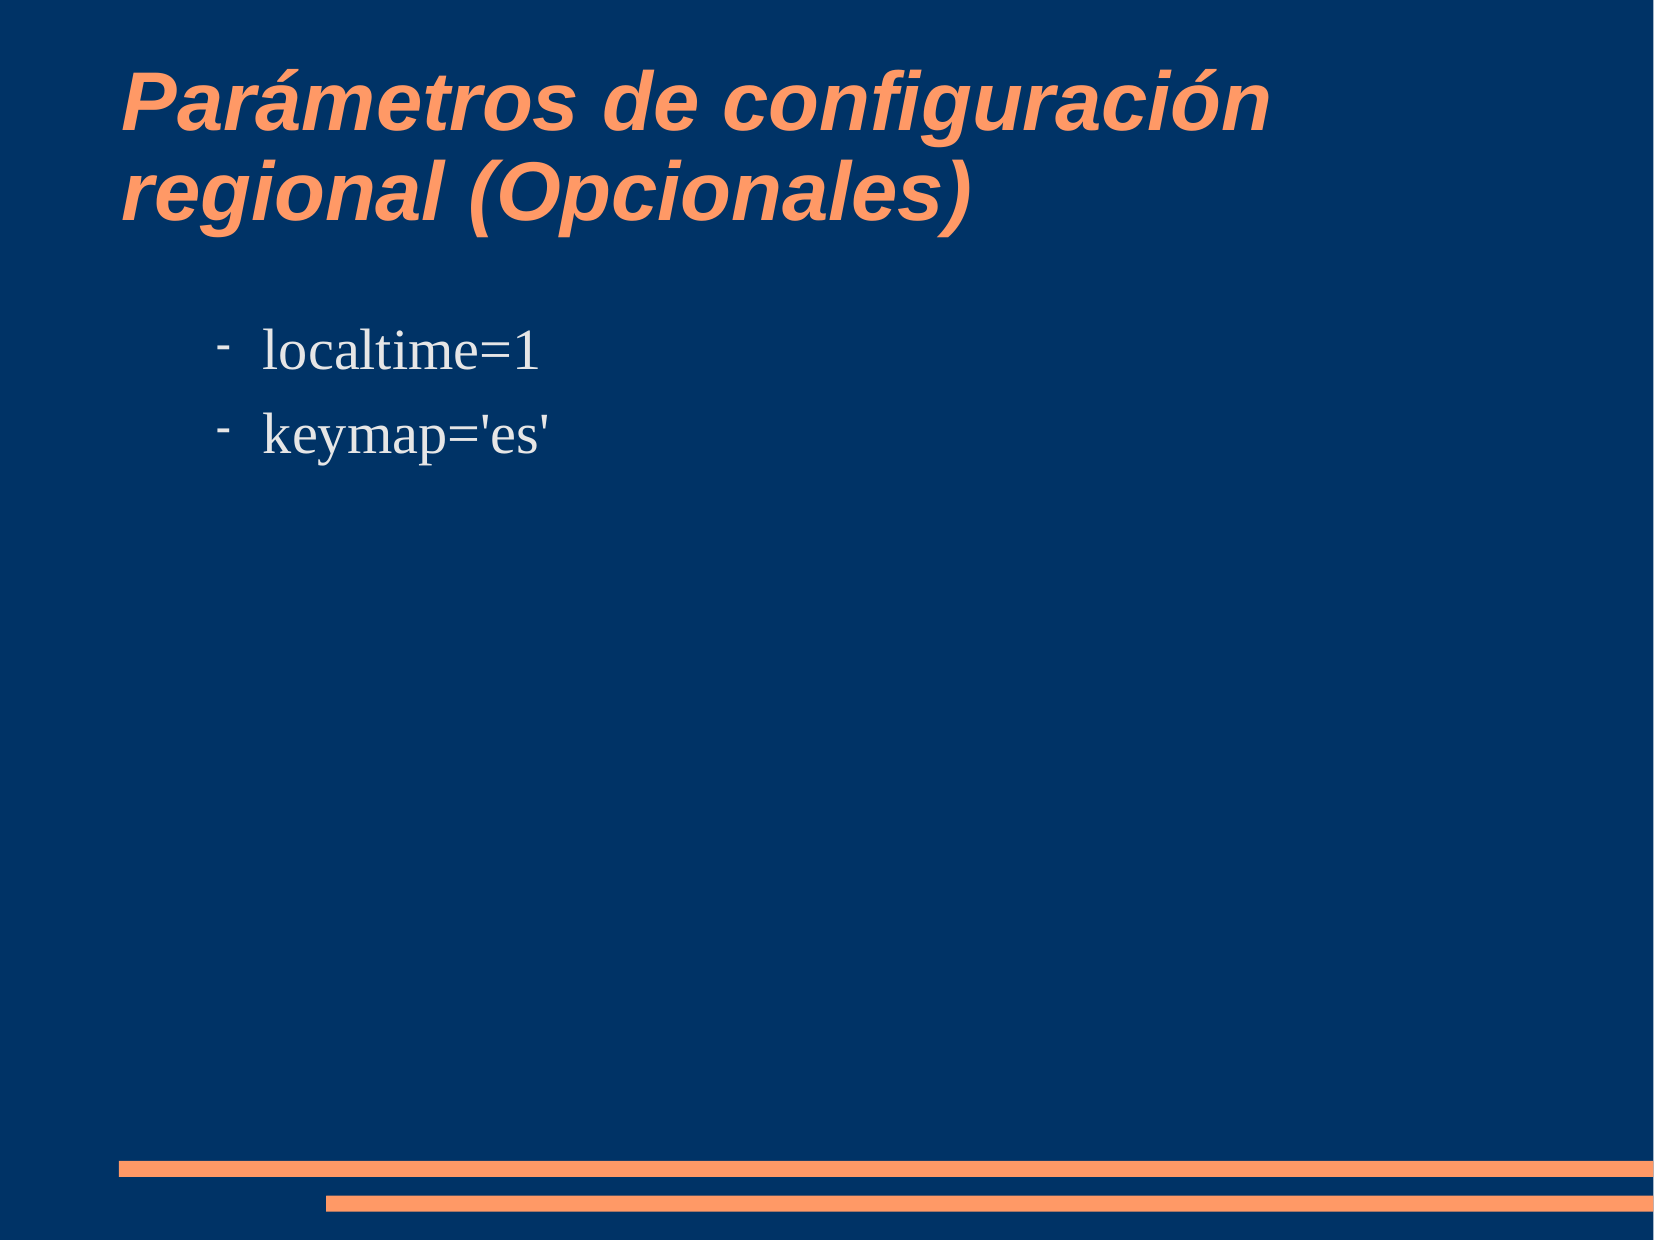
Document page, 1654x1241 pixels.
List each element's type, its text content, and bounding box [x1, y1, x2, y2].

title Parámetros de configuración regional (Opcionales)‏ [121, 46, 1534, 254]
list localtime=1 keymap='es' [121, 322, 1561, 1133]
